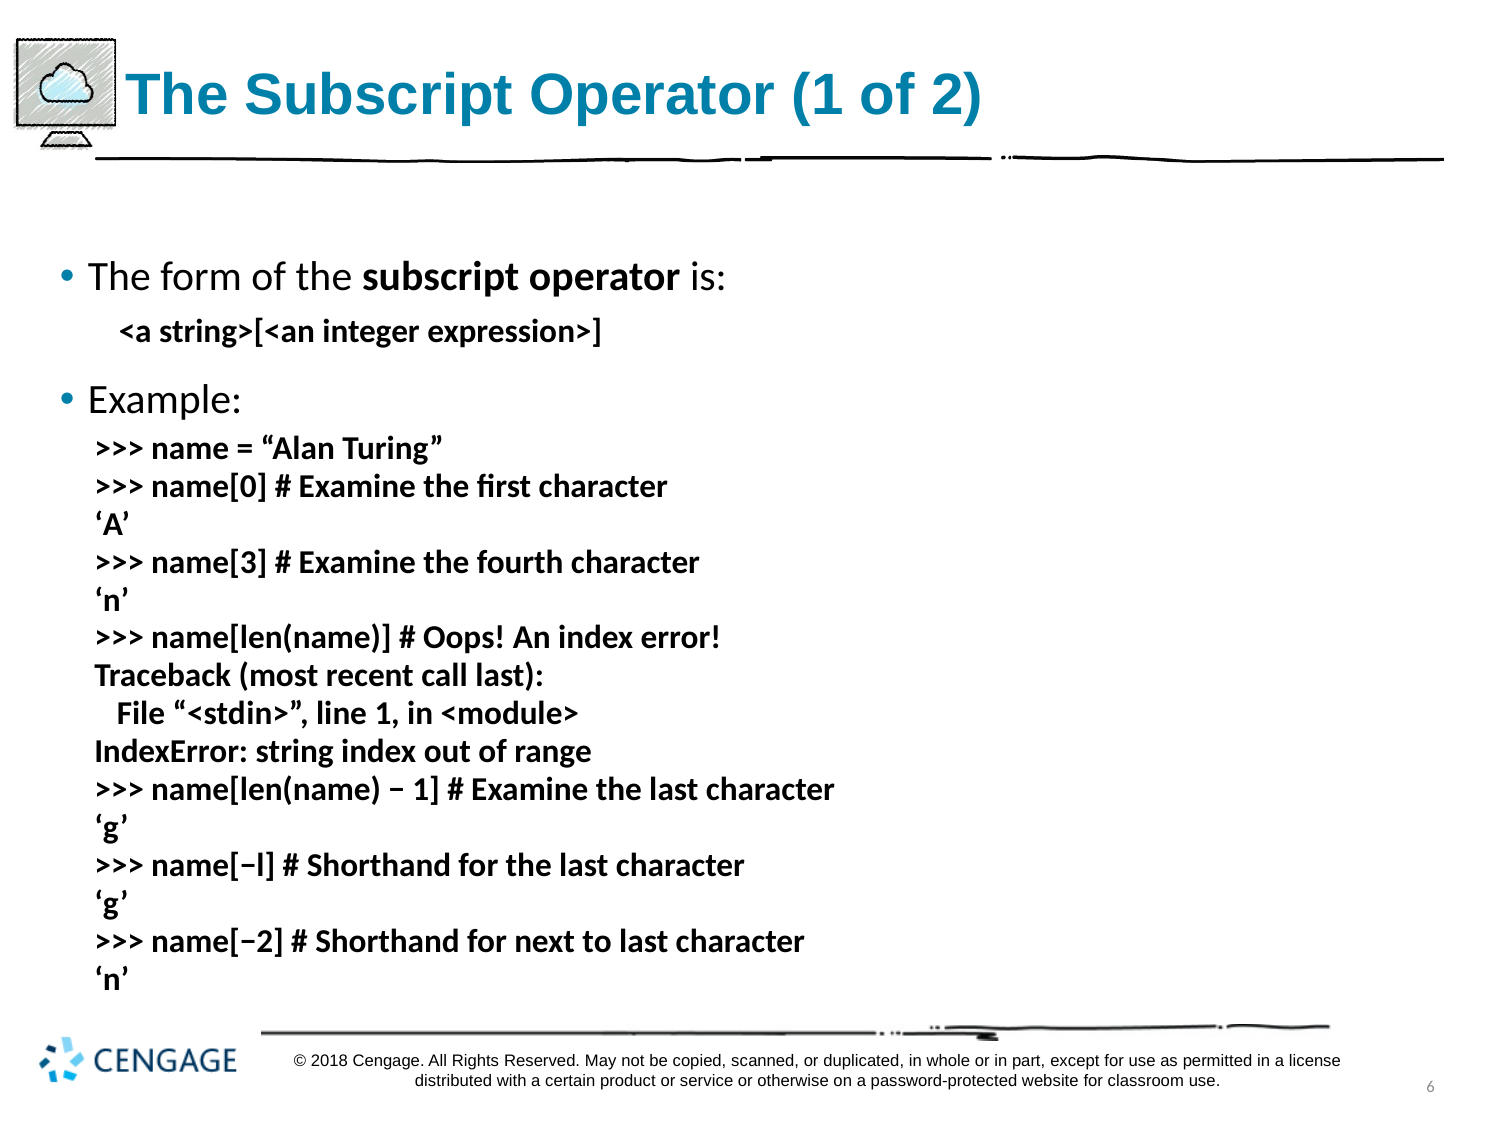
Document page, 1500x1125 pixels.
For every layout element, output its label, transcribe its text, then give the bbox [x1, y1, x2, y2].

list >>> name = “Alan Turing” >>> name[0] # Examine the first character ‘A’ >>> name[3] # Examine the fourth character ‘n’ >>> name[len(name)] # Oops! An index error! Traceback (most recent call last): File “<std in>”, line 1, in <module> IndexError: string index out of range >>> name[len(name) − 1] # Examine the last character ‘g’ >>> name[−l] # Shorthand for the last character ‘g’ >>> name[−2] # Shorthand for next to last character ‘n’ [56, 429, 1438, 1005]
footer © 2018 Cengage. All Rights Reserved. May not be copied, scanned, or duplicated, in whole or in part, except for use as permitted in a license distributed with a certain product or service or otherwise on a password-protected website for classroom use. [262, 1049, 1375, 1090]
picture [19, 1023, 249, 1095]
list <a string>[<an integer expression>] Example: [59, 312, 1441, 425]
picture [154, 155, 1444, 163]
picture [261, 1024, 1331, 1041]
picture [13, 36, 117, 151]
list The form of the subscript operator is: [59, 252, 1441, 301]
title The Subscript Operator (1 of 2) [125, 55, 1442, 127]
